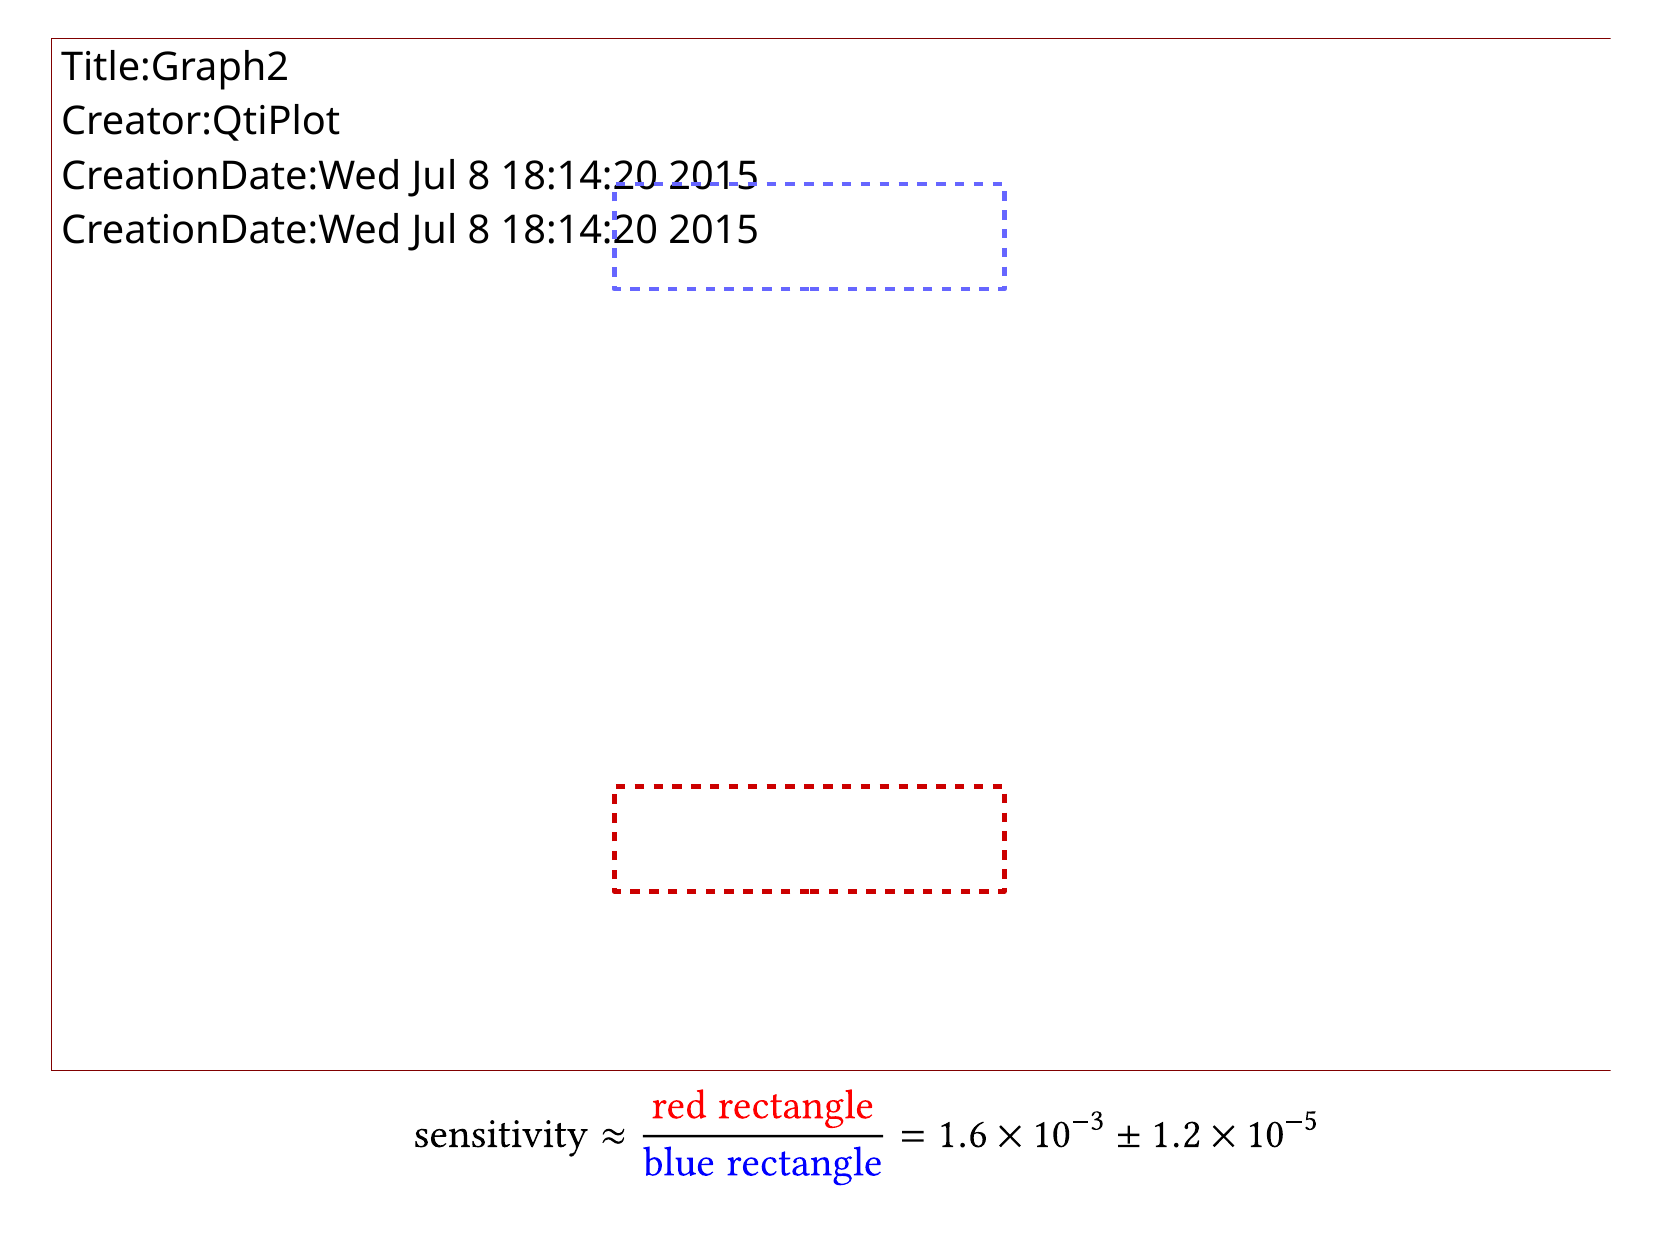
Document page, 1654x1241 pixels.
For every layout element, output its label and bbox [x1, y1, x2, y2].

picture [48, 35, 1611, 1071]
text_box [413, 1089, 1318, 1186]
